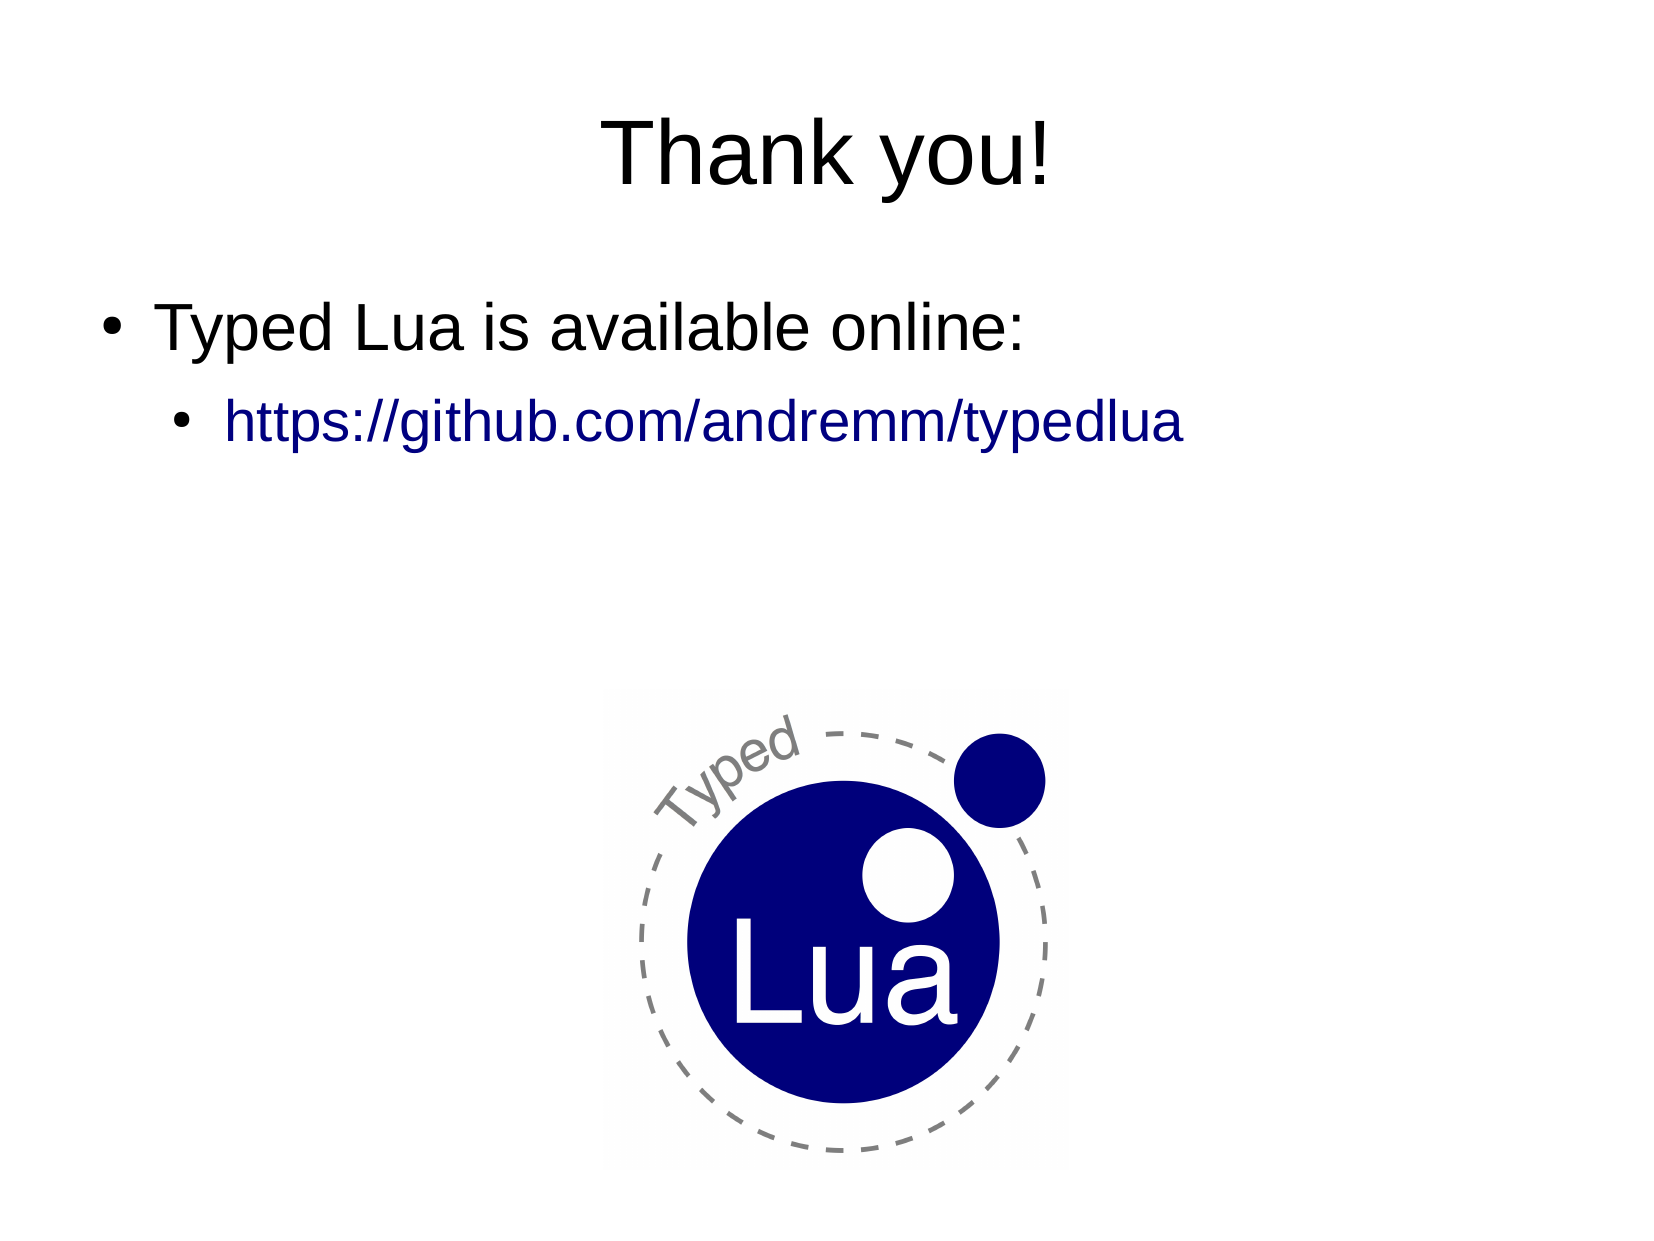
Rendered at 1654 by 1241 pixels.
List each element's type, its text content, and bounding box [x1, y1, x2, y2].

picture [603, 689, 1069, 1171]
list Typed Lua is available online: https://github.com/andremm/typedlua [82, 290, 1571, 1109]
title Thank you! [82, 49, 1571, 257]
